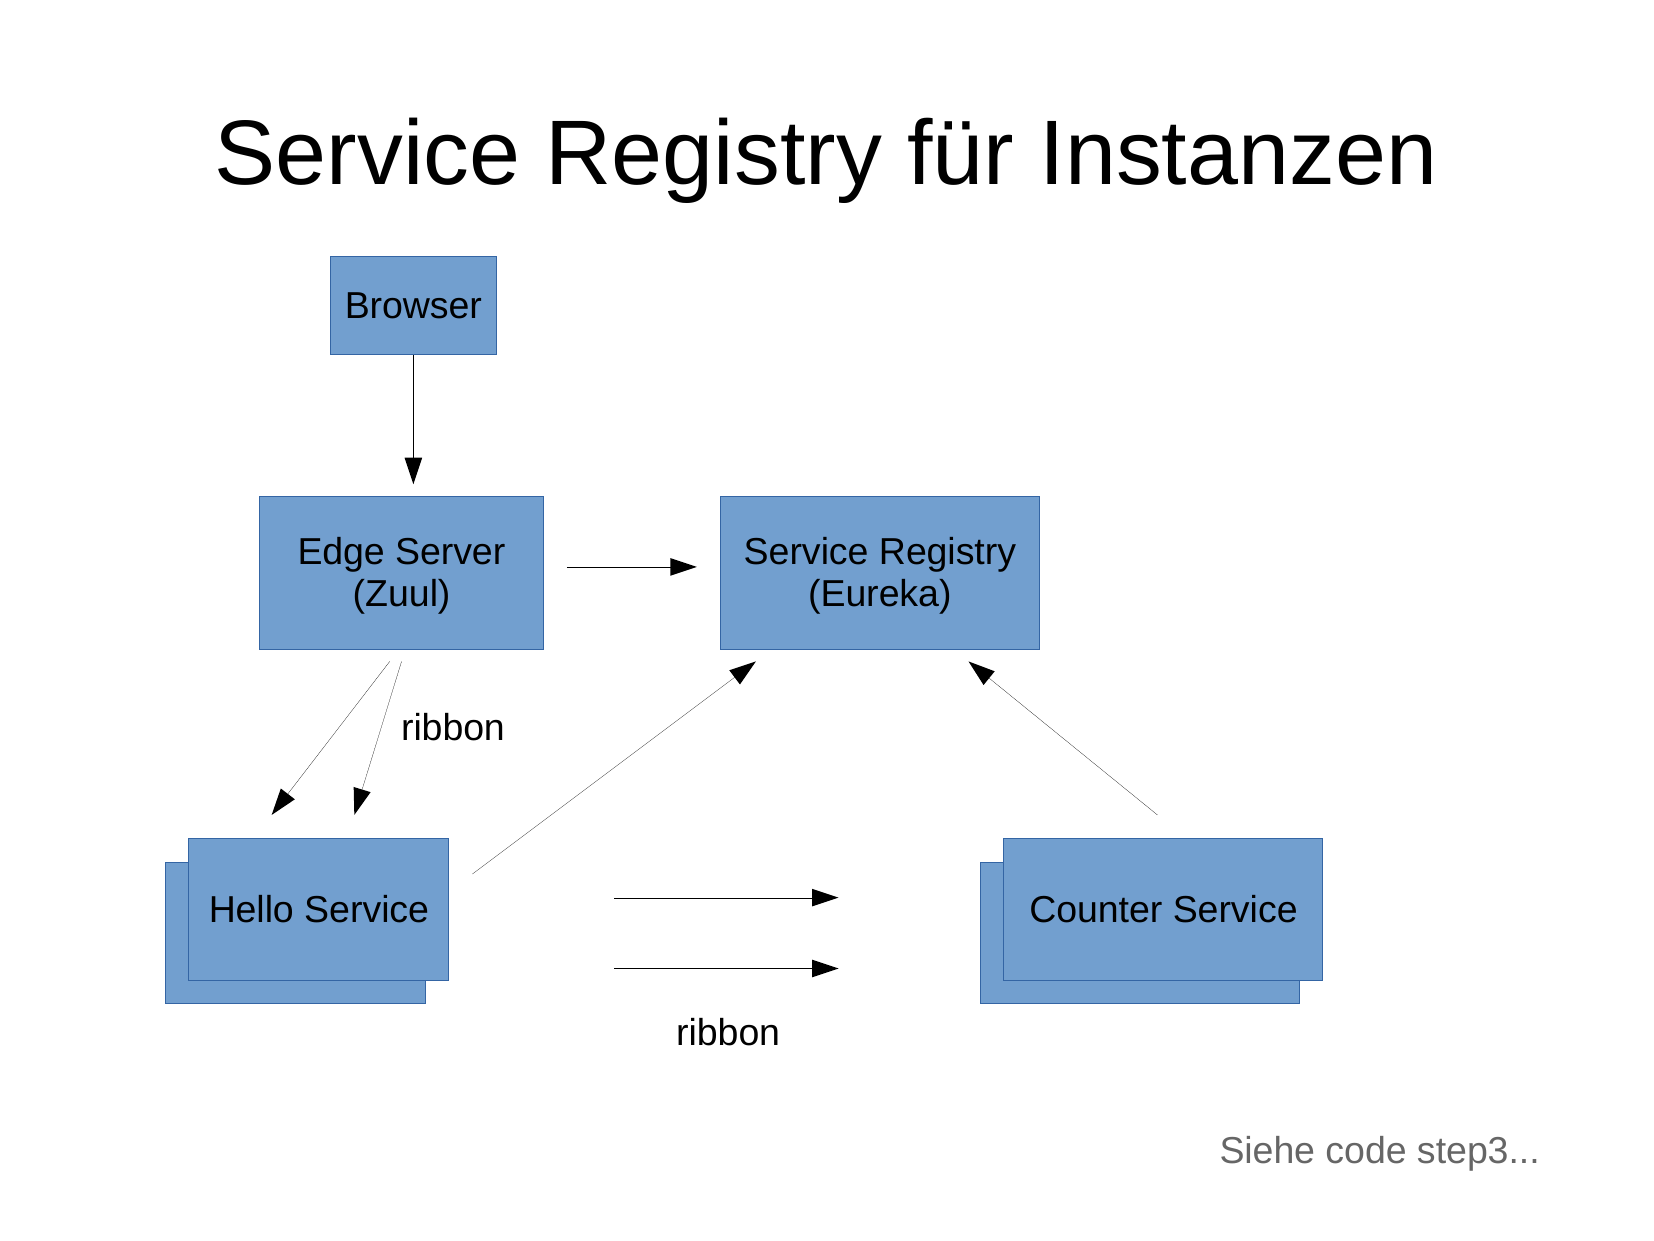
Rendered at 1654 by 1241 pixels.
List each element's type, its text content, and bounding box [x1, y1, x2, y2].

text_box Siehe code step3... [1204, 1122, 1555, 1179]
text_box ribbon [661, 1003, 795, 1061]
text_box Service Registry (Eureka) [720, 496, 1040, 650]
text_box Edge Server (Zuul) [259, 496, 544, 650]
text_box Hello Service [165, 862, 426, 1004]
title Service Registry für Instanzen [82, 49, 1571, 257]
text_box ribbon [386, 699, 520, 756]
text_box Counter Service [1003, 838, 1323, 981]
text_box Browser [330, 256, 497, 355]
text_box Hello Service [188, 838, 449, 981]
text_box Counter Service [980, 862, 1300, 1004]
